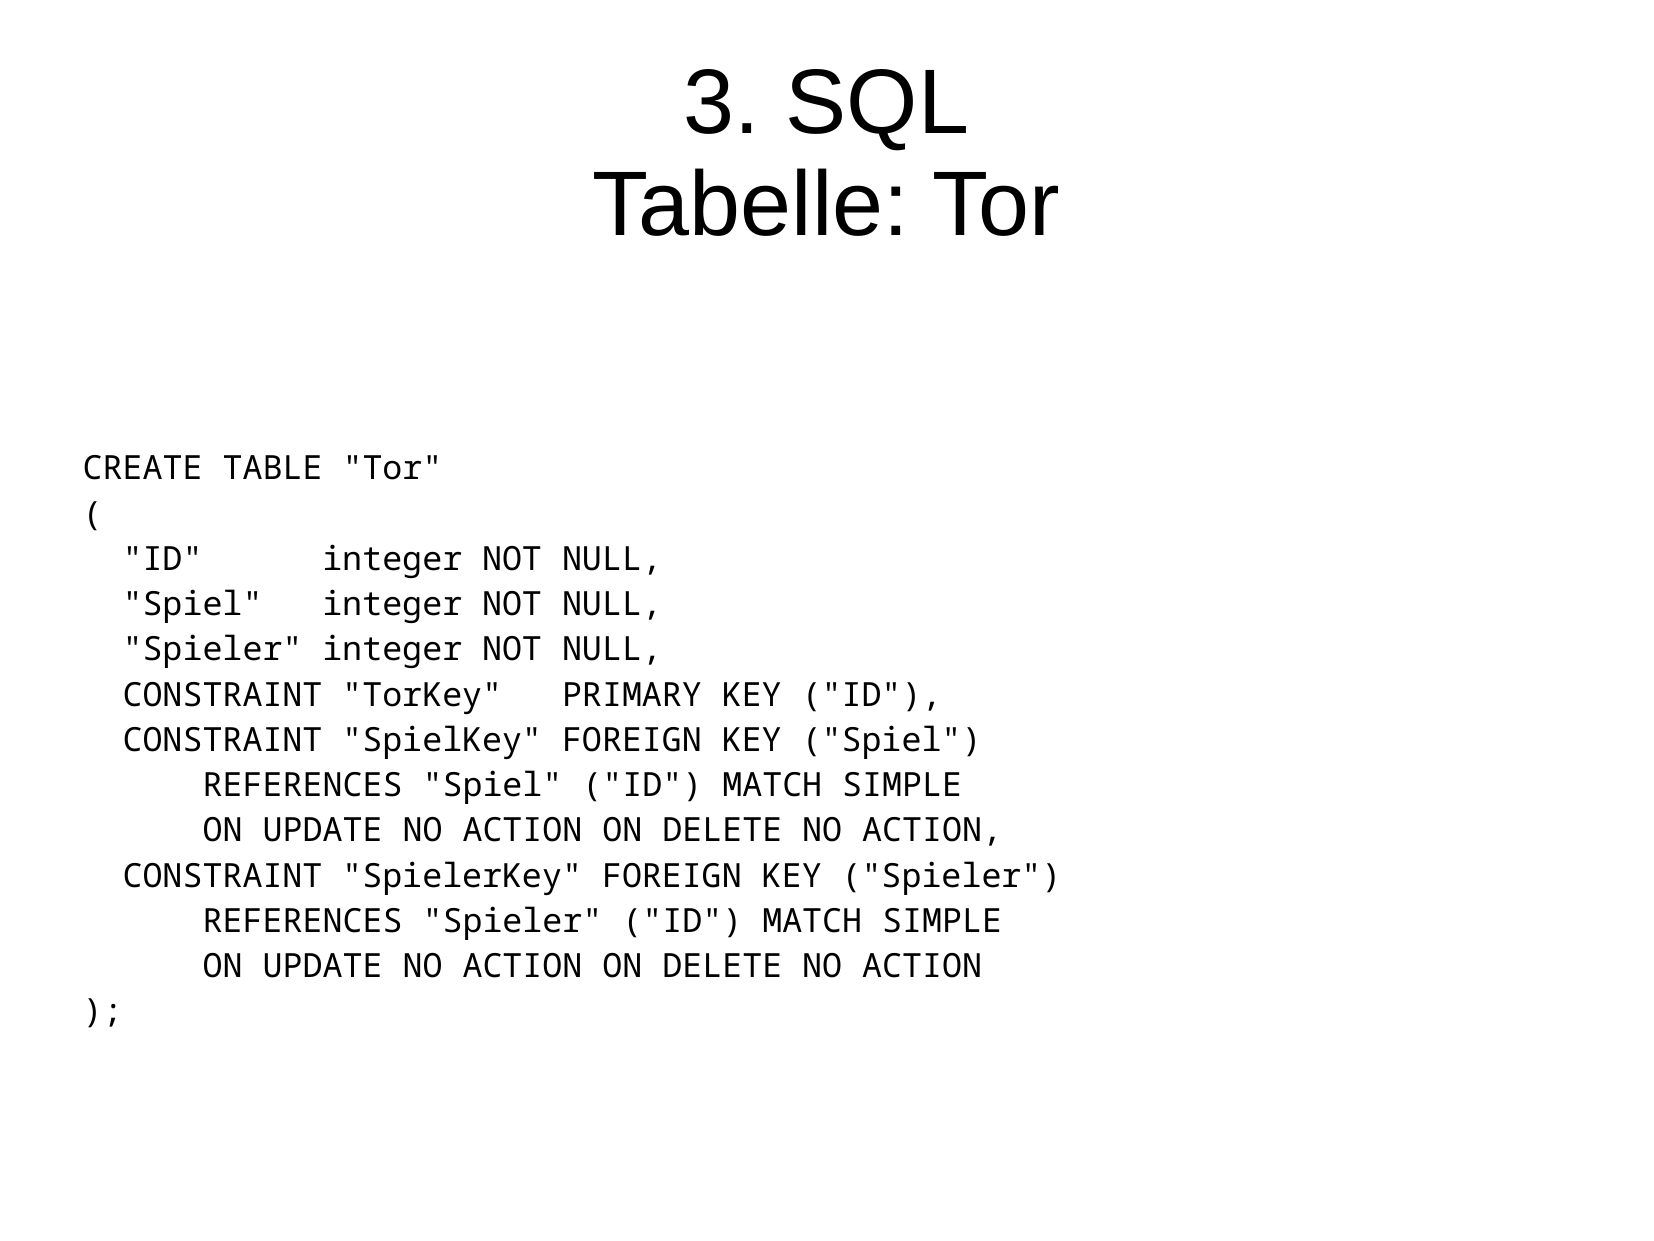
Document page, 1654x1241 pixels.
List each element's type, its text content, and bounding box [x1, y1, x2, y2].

subtitle CREATE TABLE "Tor" ( "ID" integer NOT NULL, "Spiel" integer NOT NULL, "Spieler" integer NOT NULL, CONSTRAINT "TorKey" PRIMARY KEY ("ID"), CONSTRAINT "SpielKey" FOREIGN KEY ("Spiel") REFERENCES "Spiel" ("ID") MATCH SIMPLE ON UPDATE NO ACTION ON DELETE NO ACTION, CONSTRAINT "SpielerKey" FOREIGN KEY ("Spieler") REFERENCES "Spieler" ("ID") MATCH SIMPLE ON UPDATE NO ACTION ON DELETE NO ACTION ); [82, 378, 1571, 1099]
title 3. SQL Tabelle: Tor [82, 49, 1571, 257]
